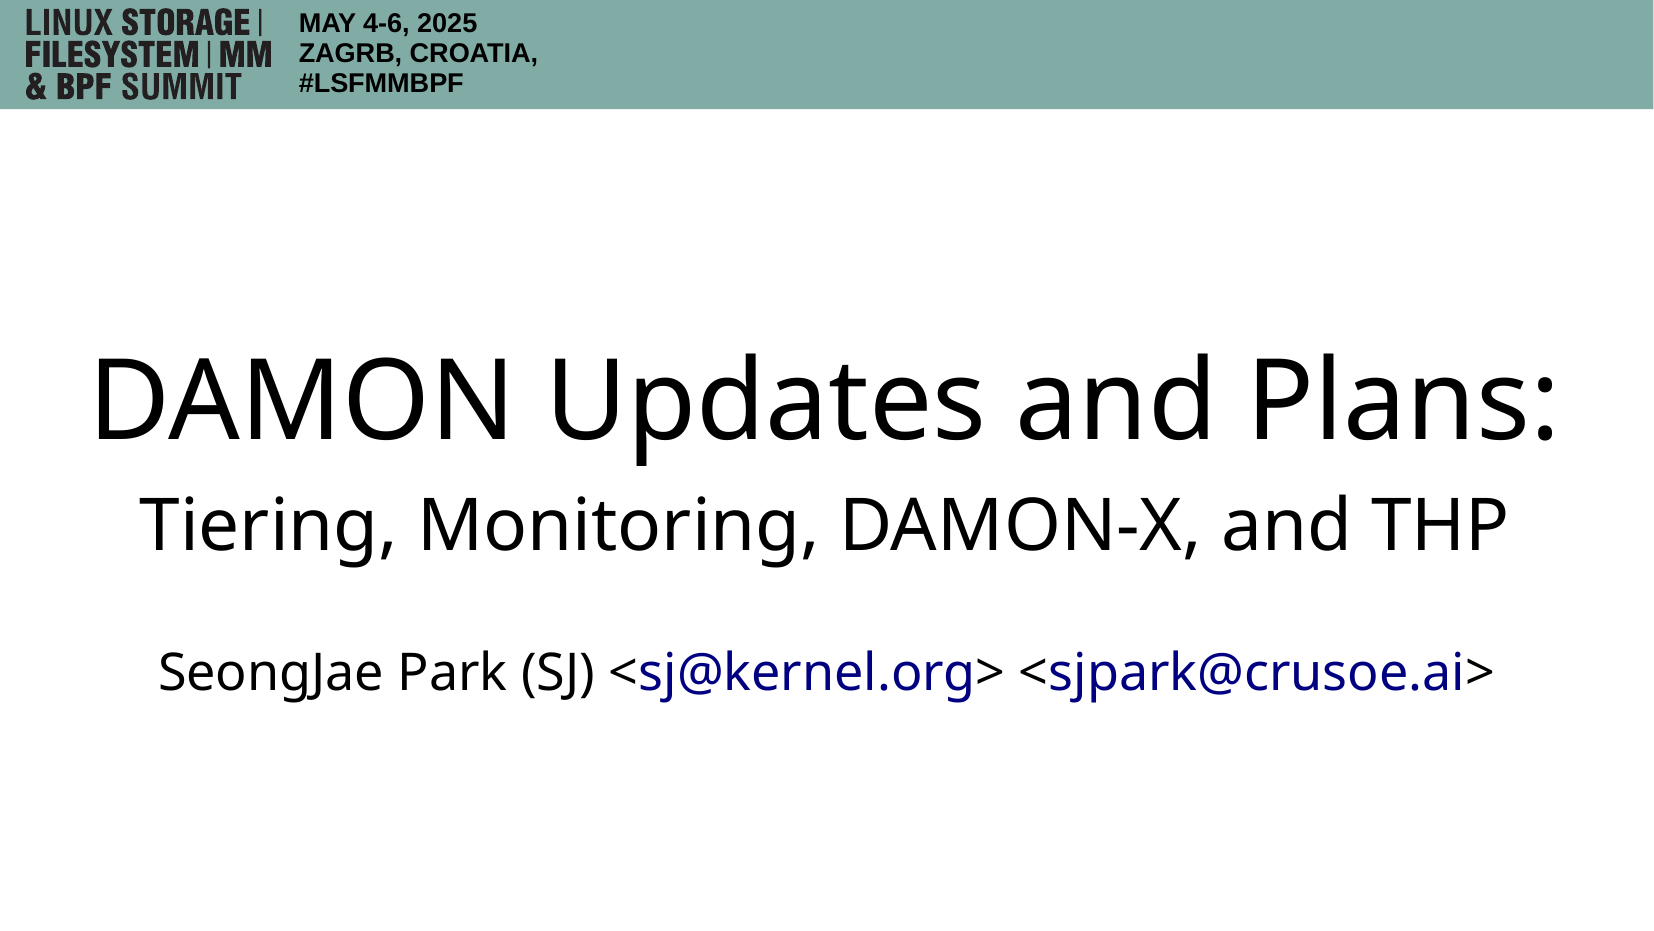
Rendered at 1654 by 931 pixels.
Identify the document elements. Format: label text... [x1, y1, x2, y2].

title SeongJae Park (SJ) <sj@kernel.org> <sjpark@crusoe.ai> [82, 627, 1571, 713]
text_box MAY 4-6, 2025 ZAGRB, CROATIA, #LSFMMBPF [284, 1, 631, 127]
picture [20, 3, 276, 105]
title DAMON Updates and Plans: Tiering, Monitoring, DAMON-X, and THP [0, 284, 1651, 606]
text_box [0, 0, 1654, 110]
